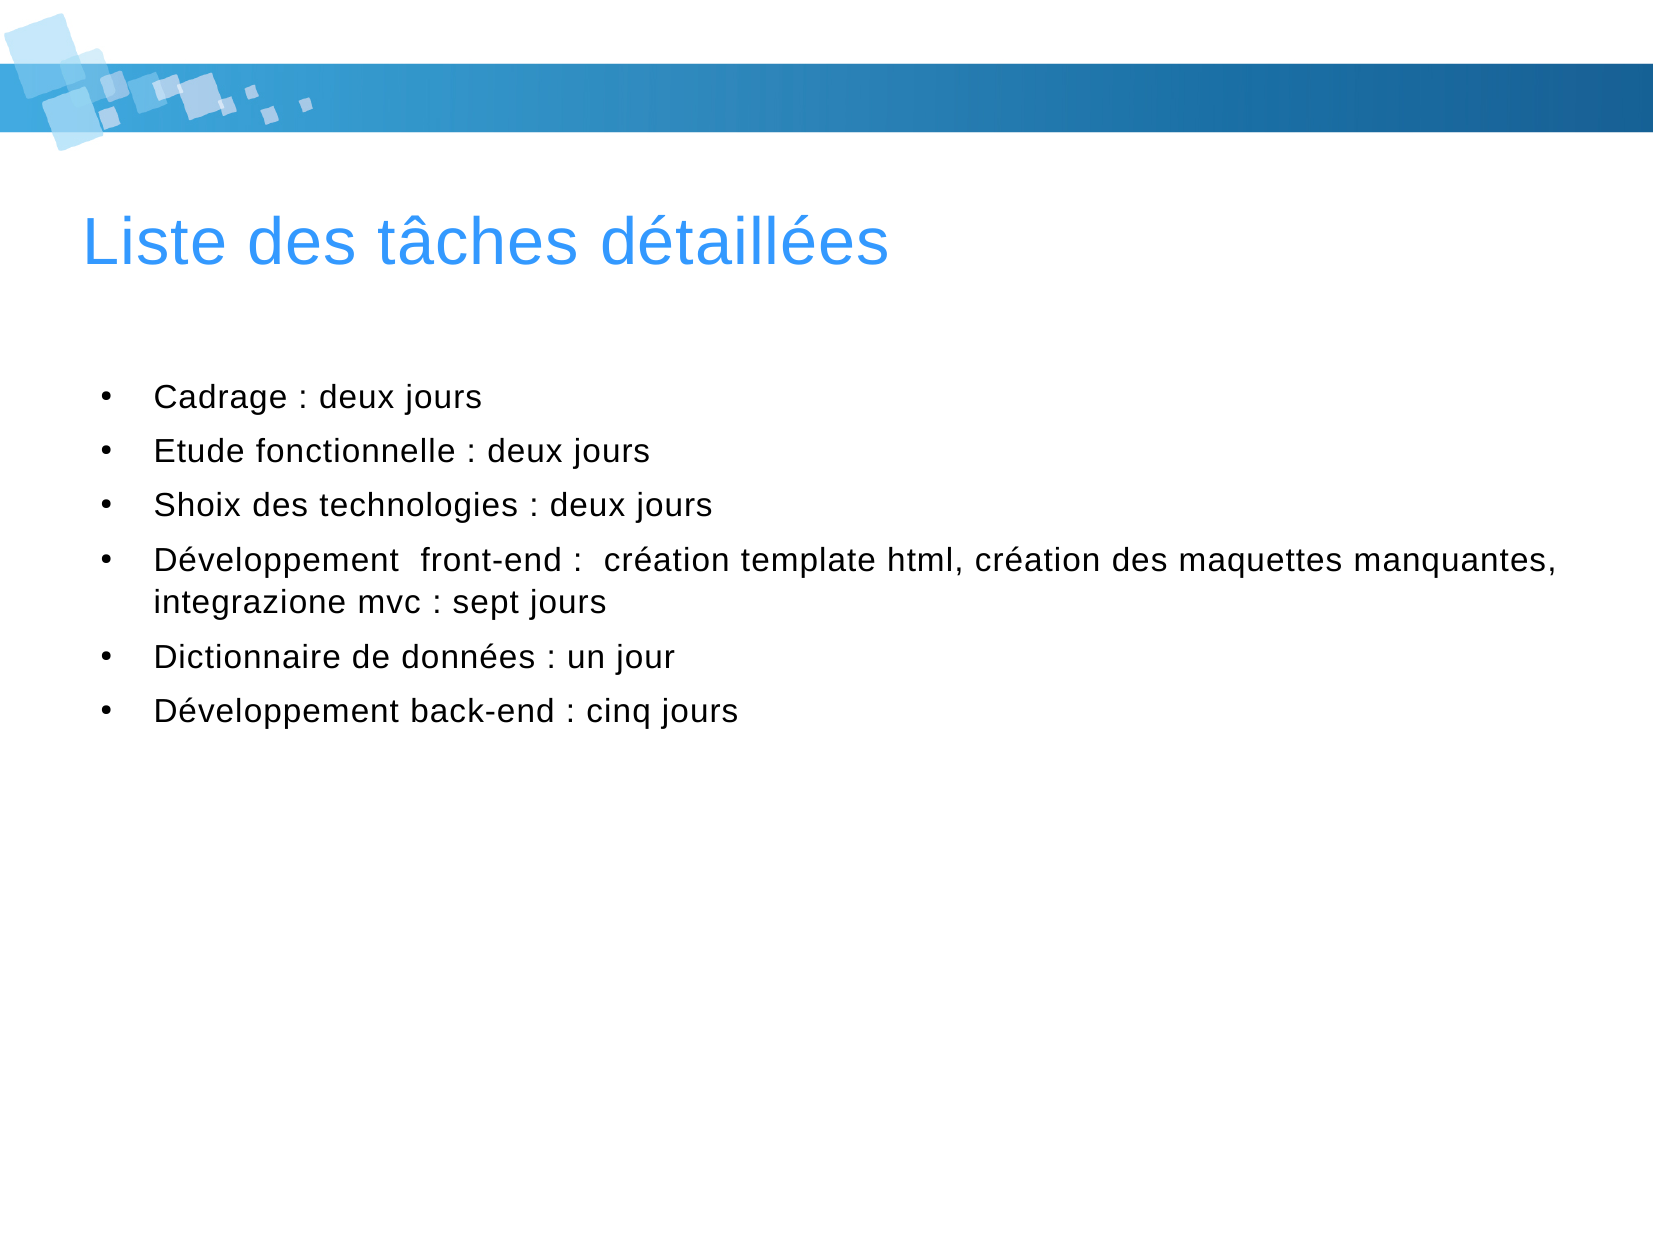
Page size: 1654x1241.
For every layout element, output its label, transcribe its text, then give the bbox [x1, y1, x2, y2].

title Liste des tâches détaillées [82, 131, 1571, 339]
picture [0, 0, 1653, 1238]
list Cadrage : deux jours Etude fonctionnelle : deux jours Shoix des technologies : deux jours Développement front-end : création template html, création des maquettes manquantes, integrazione mvc : sept jours Dictionnaire de données : un jour Développement back-end : cinq jours [82, 372, 1571, 1093]
